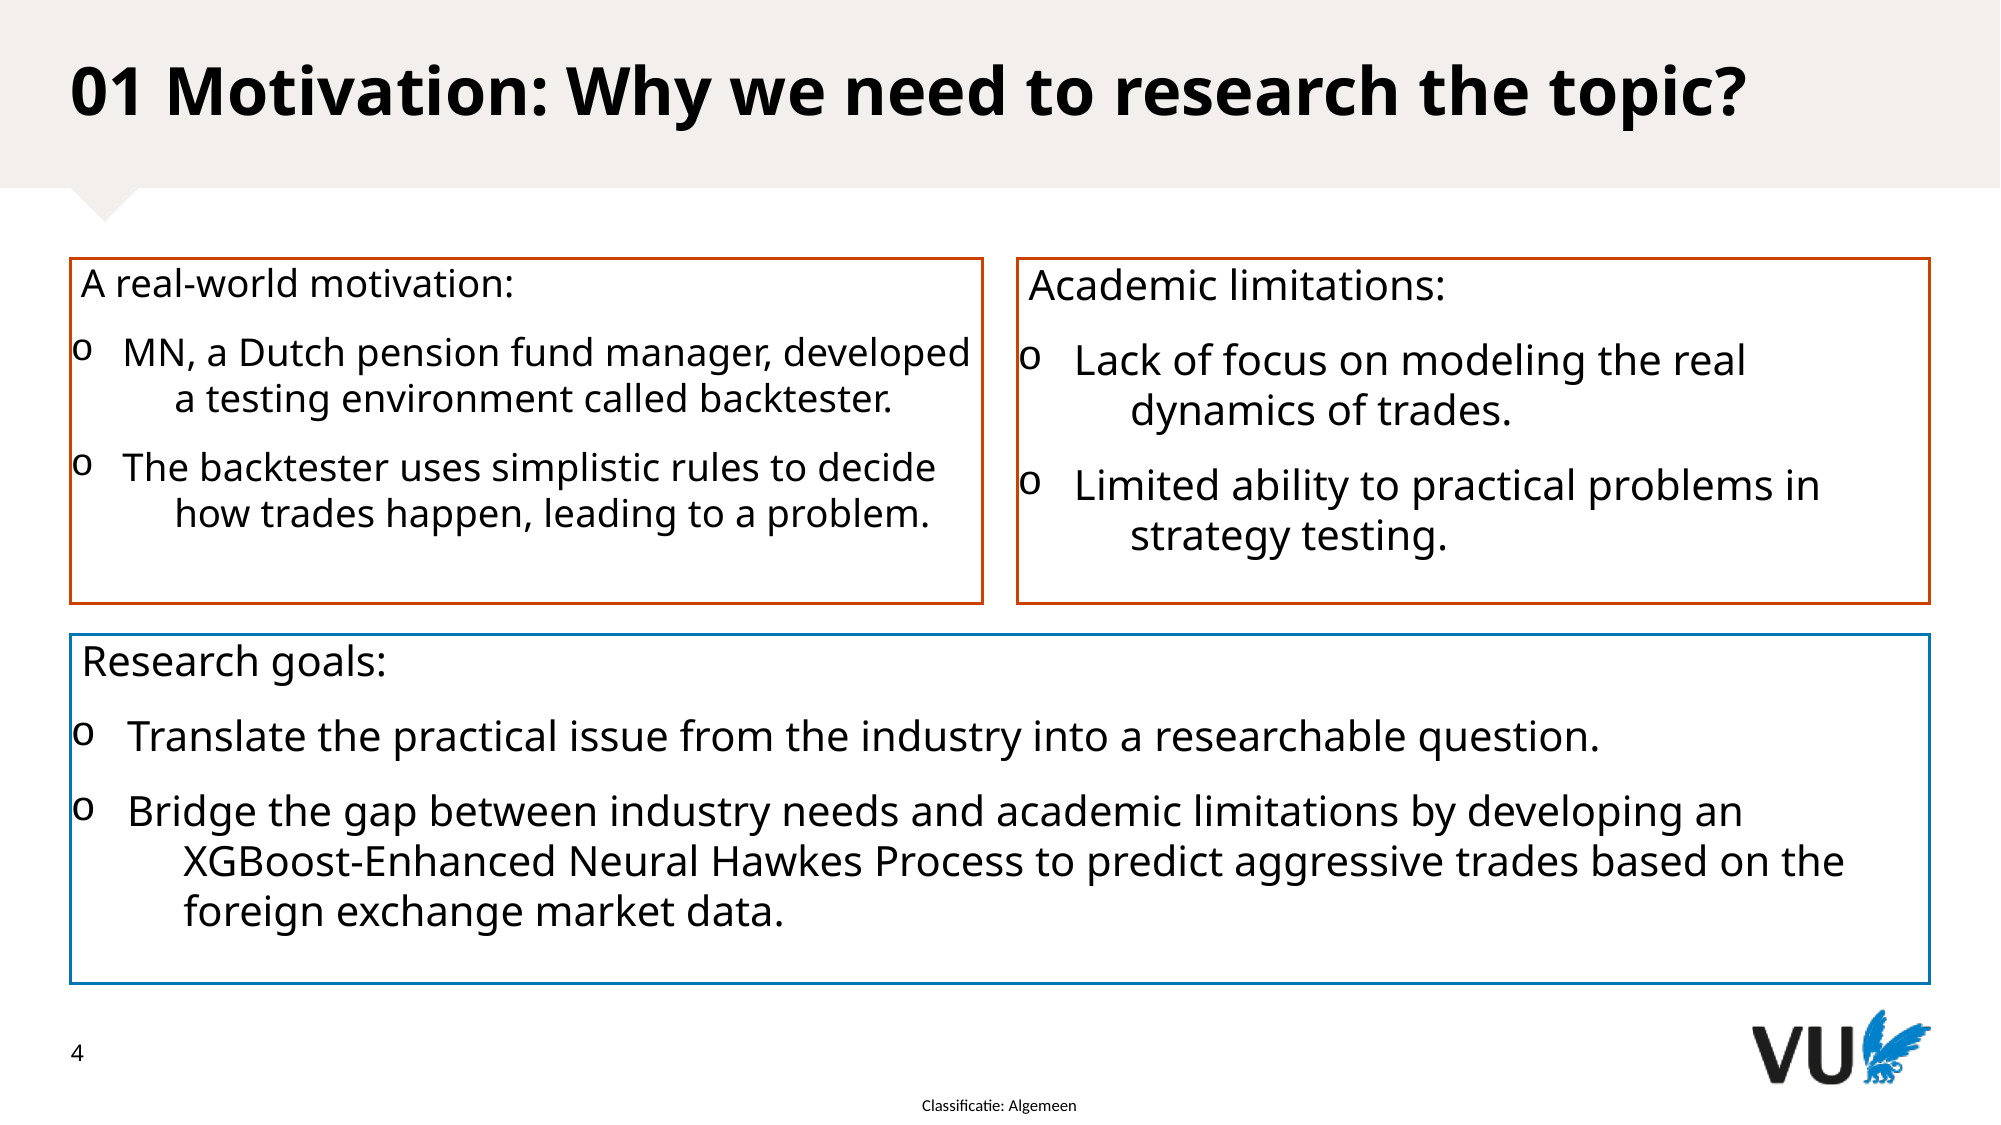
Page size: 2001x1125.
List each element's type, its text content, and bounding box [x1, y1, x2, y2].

text_box Research goals: Translate the practical issue from the industry into a researchable question. Bridge the gap between industry needs and academic limitations by developing an XGBoost-Enhanced Neural Hawkes Process to predict aggressive trades based on the foreign exchange market data. [70, 634, 1930, 984]
list A real-world motivation: MN, a Dutch pension fund manager, developed a testing environment called backtester. The backtester uses simplistic rules to decide how trades happen, leading to a problem. [70, 258, 983, 604]
title 01 Motivation: Why we need to research the topic? [70, 0, 1930, 188]
text_box 5 [70, 985, 152, 1125]
list Academic limitations: Lack of focus on modeling the real dynamics of trades. Limited ability to practical problems in strategy testing. [1017, 258, 1930, 604]
